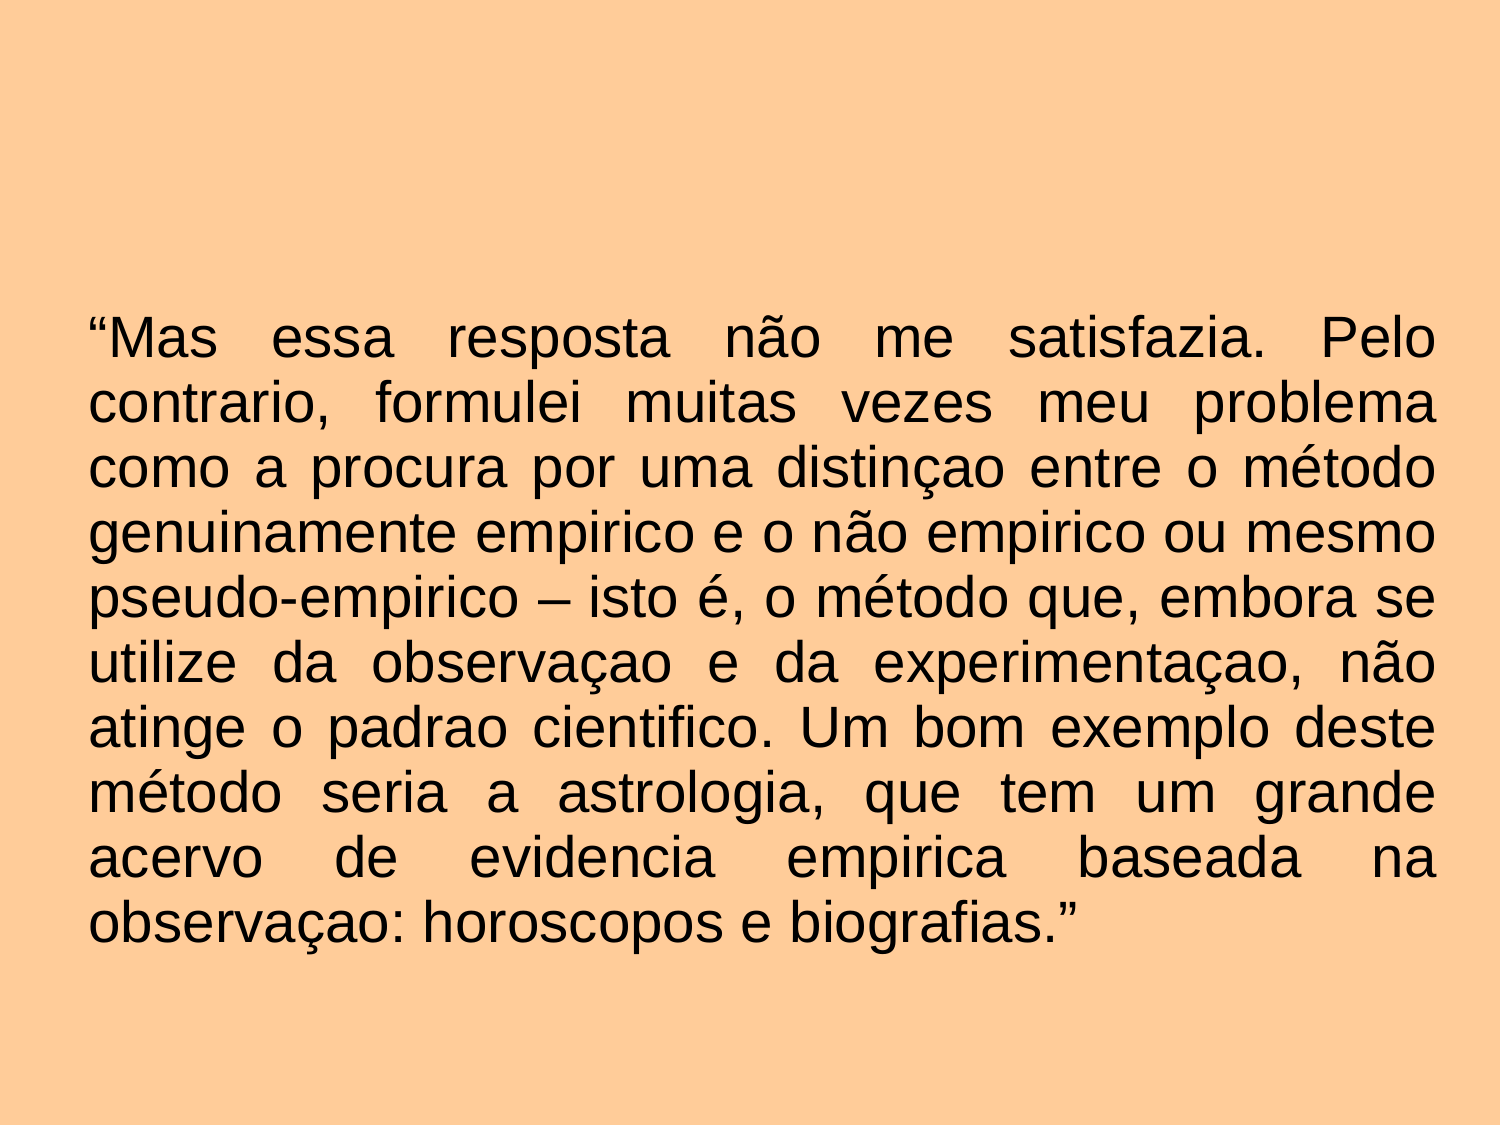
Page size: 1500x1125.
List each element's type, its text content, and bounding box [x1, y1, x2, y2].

subtitle “Mas essa resposta não me satisfazia. Pelo contrario, formulei muitas vezes meu problema como a procura por uma distinçao entre o método genuinamente empirico e o não empirico ou mesmo pseudo-empirico – isto é, o método que, embora se utilize da observaçao e da experimentaçao, não atinge o padrao cientifico. Um bom exemplo deste método seria a astrologia, que tem um grande acervo de evidencia empirica baseada na observaçao: horoscopos e biografias.” [88, 265, 1439, 994]
